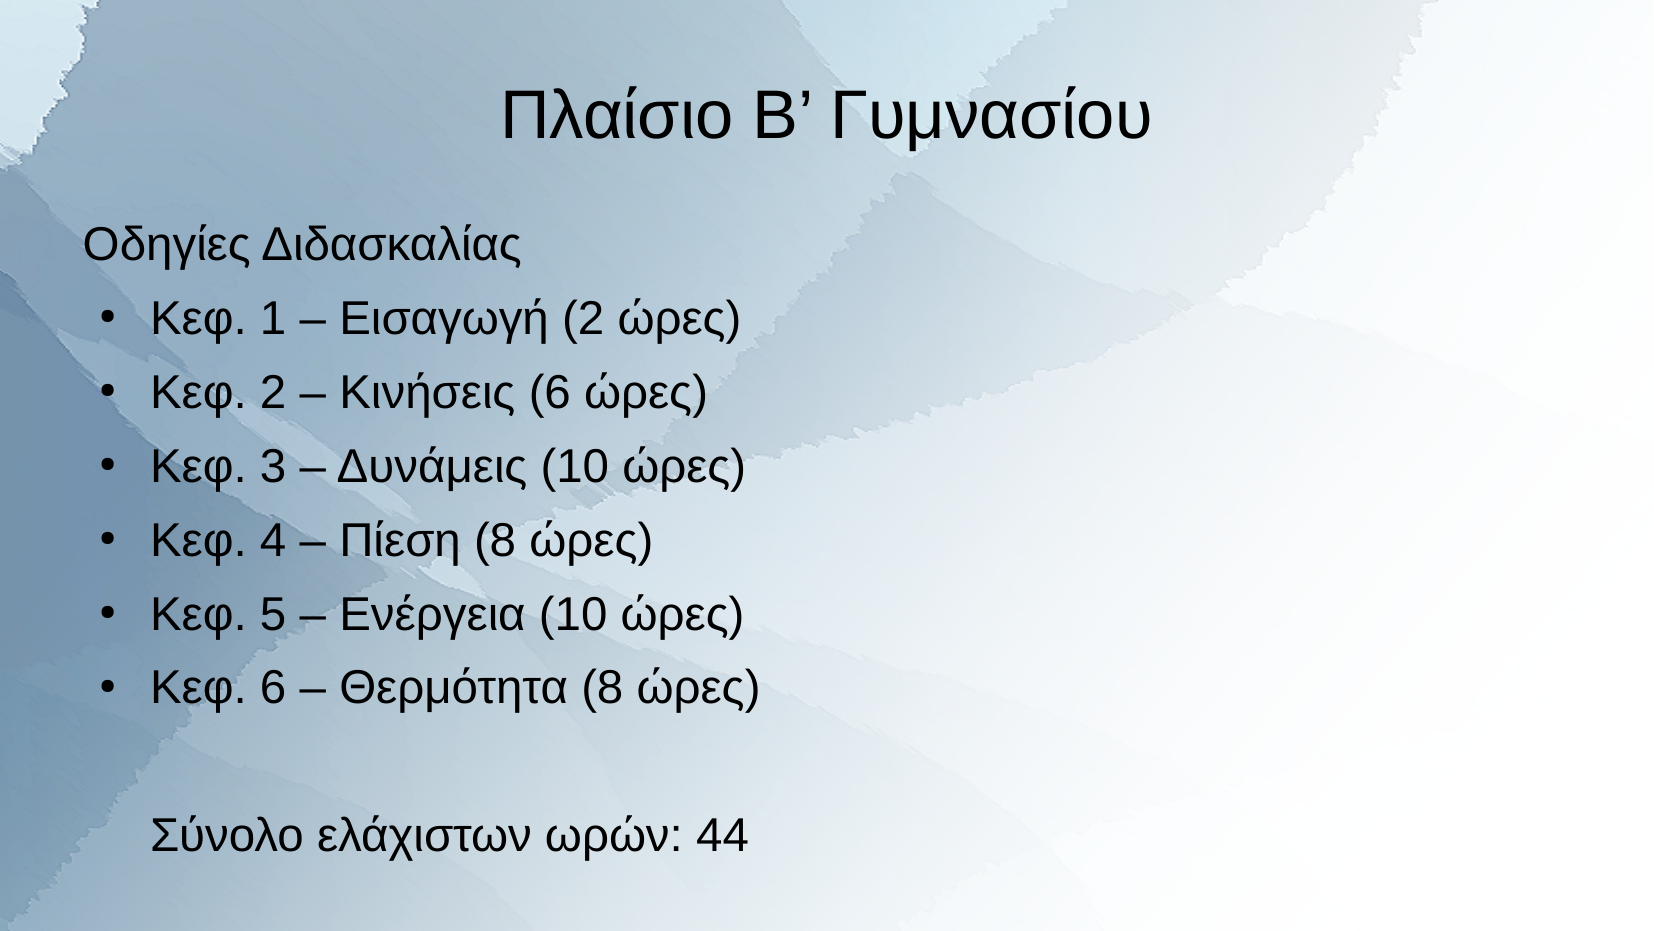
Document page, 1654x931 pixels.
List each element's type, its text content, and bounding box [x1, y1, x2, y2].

picture [0, 0, 1654, 931]
list Οδηγίες Διδασκαλίας Κεφ. 1 – Εισαγωγή (2 ώρες) Κεφ. 2 – Κινήσεις (6 ώρες) Κεφ. 3 – Δυνάμεις (10 ώρες) Κεφ. 4 – Πίεση (8 ώρες) Κεφ. 5 – Ενέργεια (10 ώρες) Κεφ. 6 – Θερμότητα (8 ώρες) Σύνολο ελάχιστων ωρών: 44 [82, 217, 1571, 863]
title Πλαίσιο Β’ Γυμνασίου [82, 37, 1571, 193]
